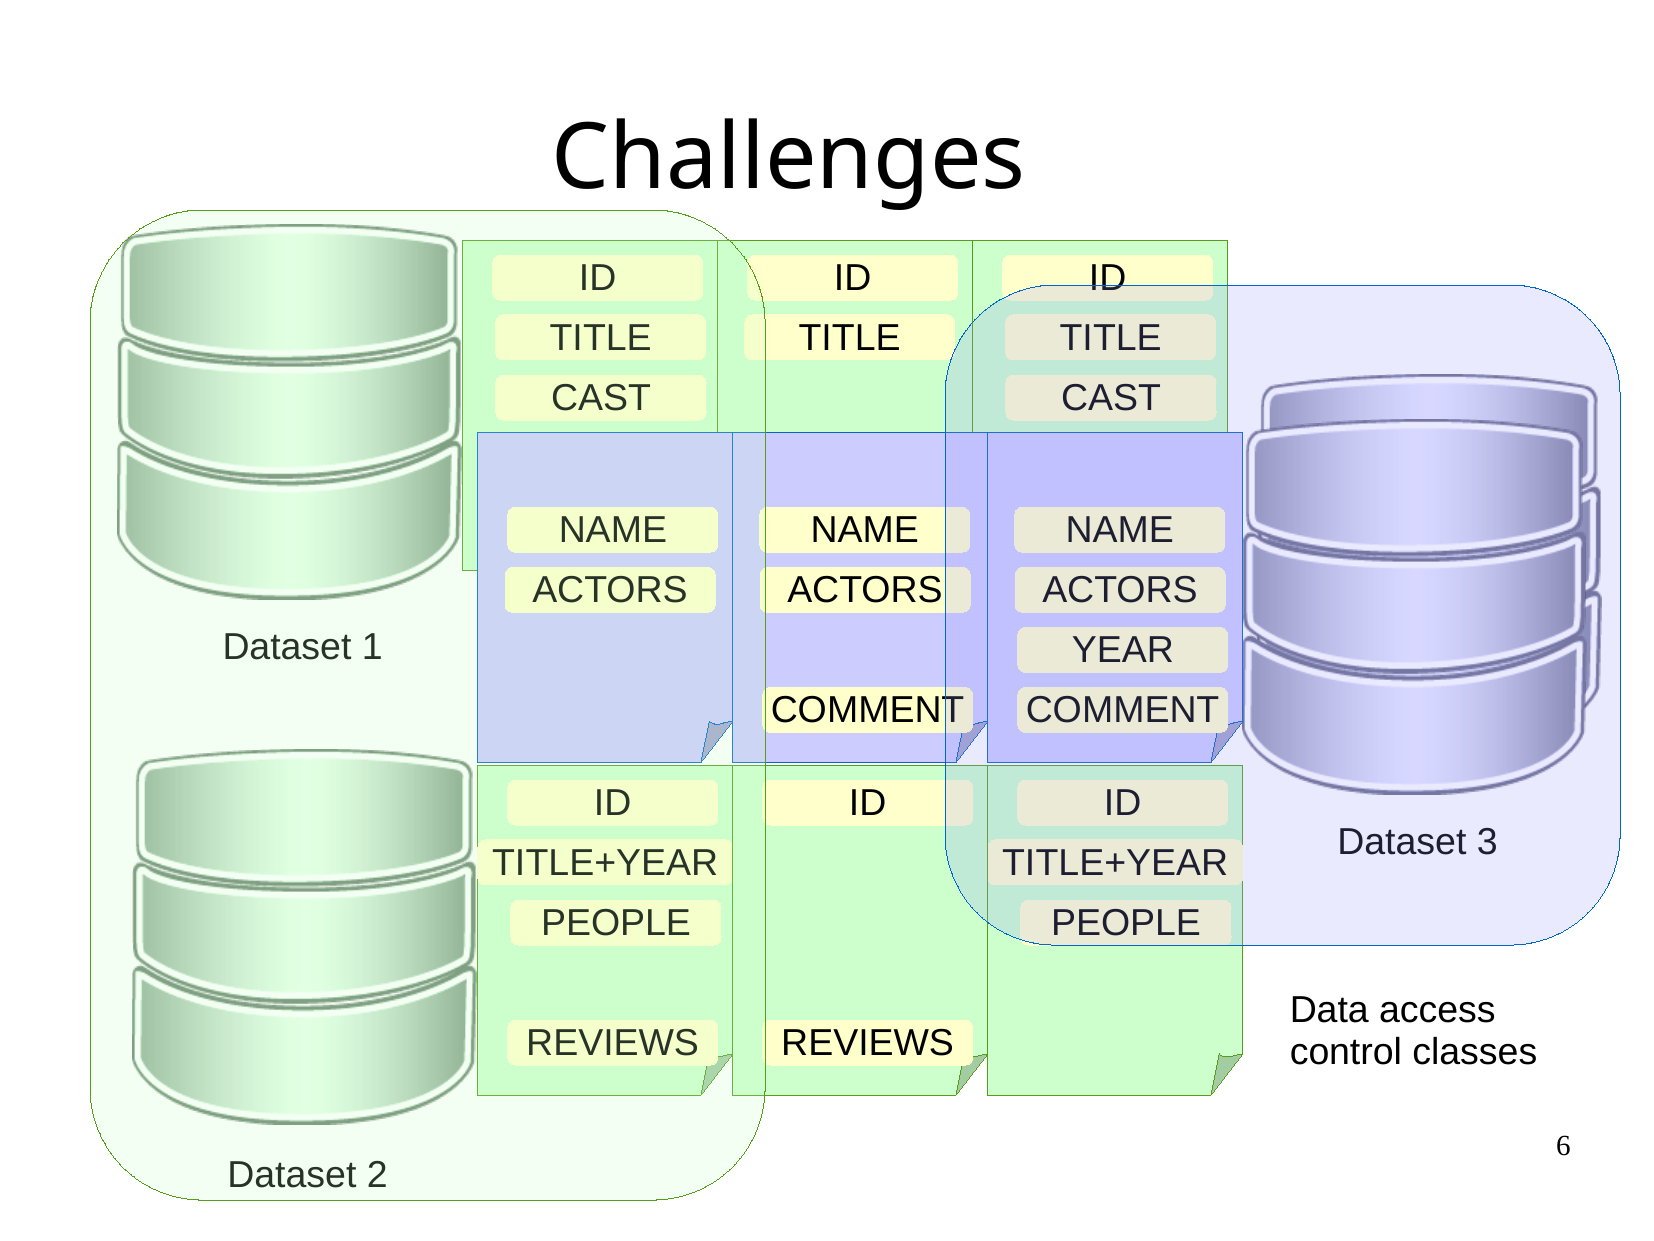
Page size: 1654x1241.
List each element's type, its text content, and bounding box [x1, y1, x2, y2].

picture [117, 225, 144, 248]
text_box ID [1002, 255, 1213, 297]
text_box NAME [766, 507, 945, 553]
text_box REVIEWS [766, 1020, 973, 1066]
text_box ACTORS [766, 567, 945, 613]
title Challenges [45, 49, 1534, 257]
text_box [90, 210, 1621, 1201]
text_box TITLE [765, 314, 955, 360]
text_box PEOPLE [1021, 940, 1051, 946]
text_box ID [1106, 267, 1121, 285]
text_box ID [748, 255, 958, 301]
text_box COMMENT [766, 687, 945, 733]
text_box Data access control classes [1275, 981, 1553, 1081]
text_box ID [766, 780, 945, 826]
